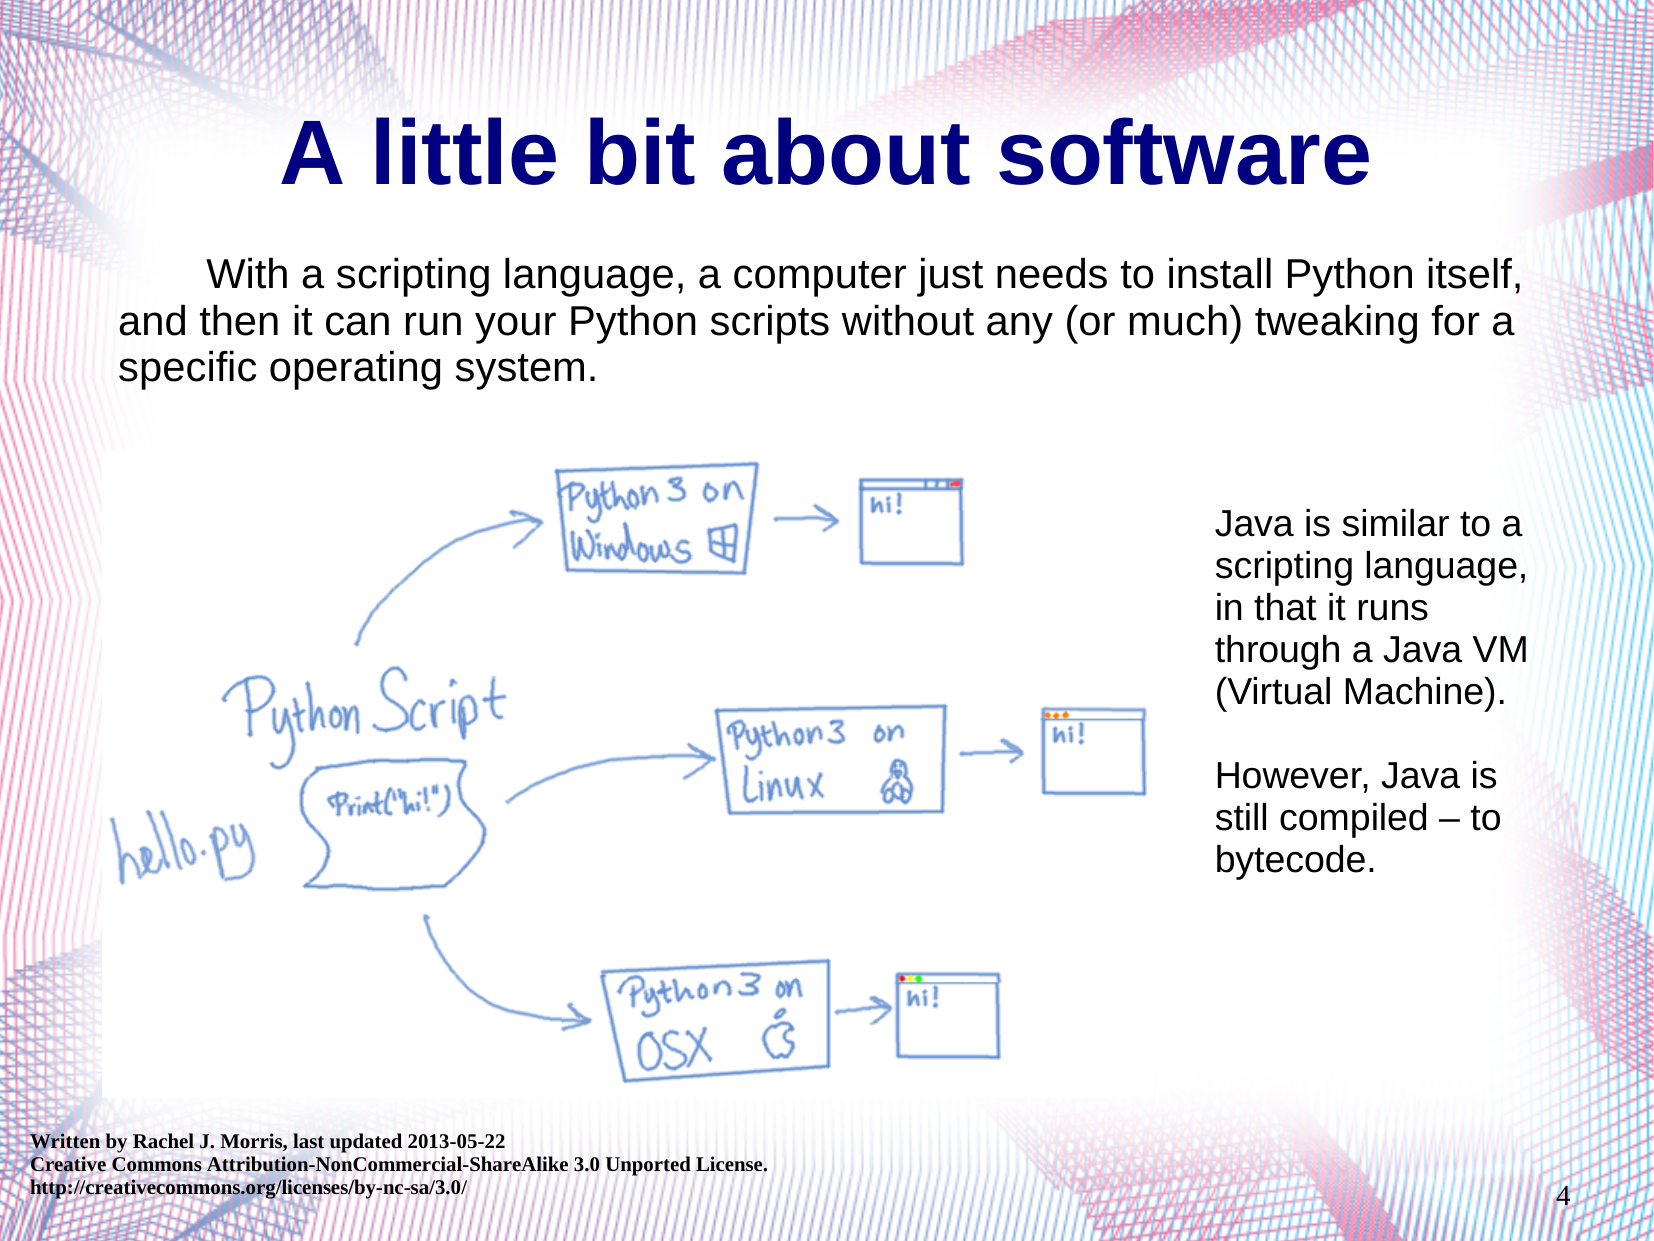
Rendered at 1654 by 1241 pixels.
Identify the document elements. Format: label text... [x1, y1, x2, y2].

text_box Java is similar to a scripting language, in that it runs through a Java VM (Virtual Machine). However, Java is still compiled – to bytecode. [1200, 495, 1561, 888]
picture [0, 0, 1654, 1241]
list With a scripting language, a computer just needs to install Python itself, and then it can run your Python scripts without any (or much) tweaking for a specific operating system. [118, 251, 1531, 412]
title A little bit about software [82, 49, 1571, 257]
